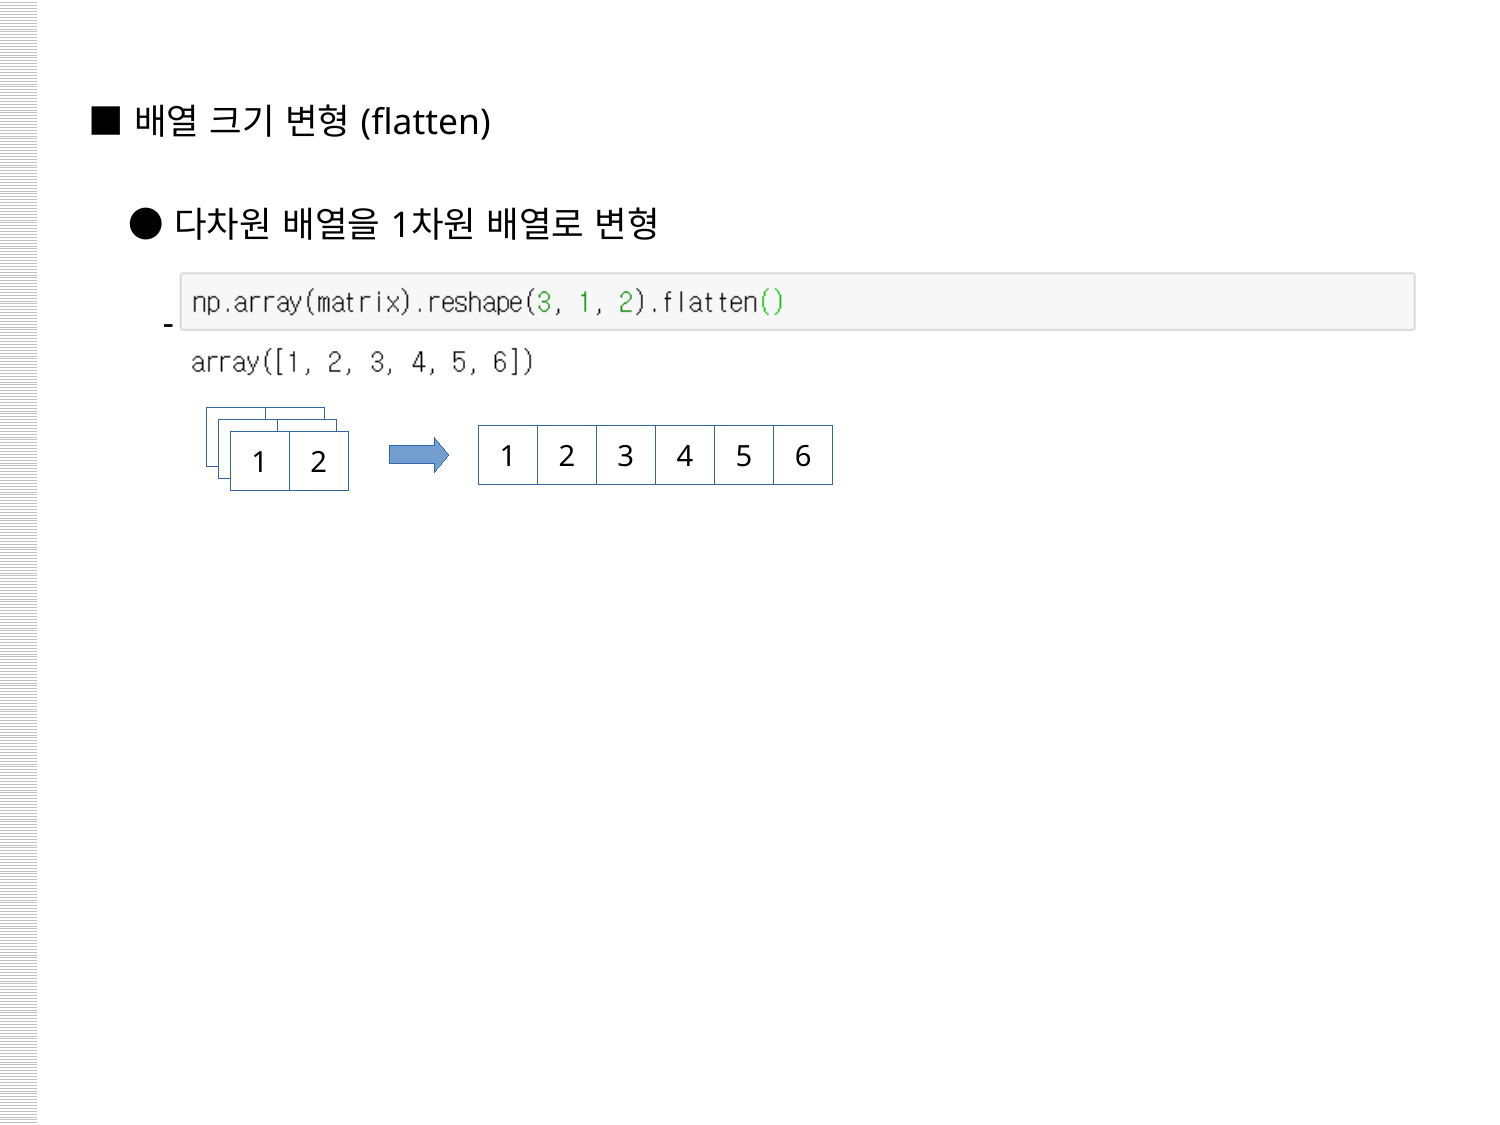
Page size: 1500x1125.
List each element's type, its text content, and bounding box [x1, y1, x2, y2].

picture [177, 268, 1419, 391]
text_box 2 [289, 431, 349, 491]
text_box 1 [206, 407, 265, 467]
text_box 1 [478, 425, 537, 485]
text_box [389, 437, 449, 473]
text_box 5 [714, 425, 773, 485]
text_box 2 [277, 419, 337, 431]
text_box 1 [218, 419, 277, 479]
text_box ■ 배열 크기 변형 (flatten) ● 다차원 배열을 1차원 배열로 변형 - shape (3, 1, 2) → shape (6, ) [73, 33, 1453, 990]
text_box 6 [773, 425, 833, 485]
text_box 1 [230, 431, 289, 491]
text_box 2 [265, 407, 325, 419]
text_box 2 [537, 425, 596, 485]
text_box 4 [655, 425, 714, 485]
text_box 3 [596, 425, 655, 485]
